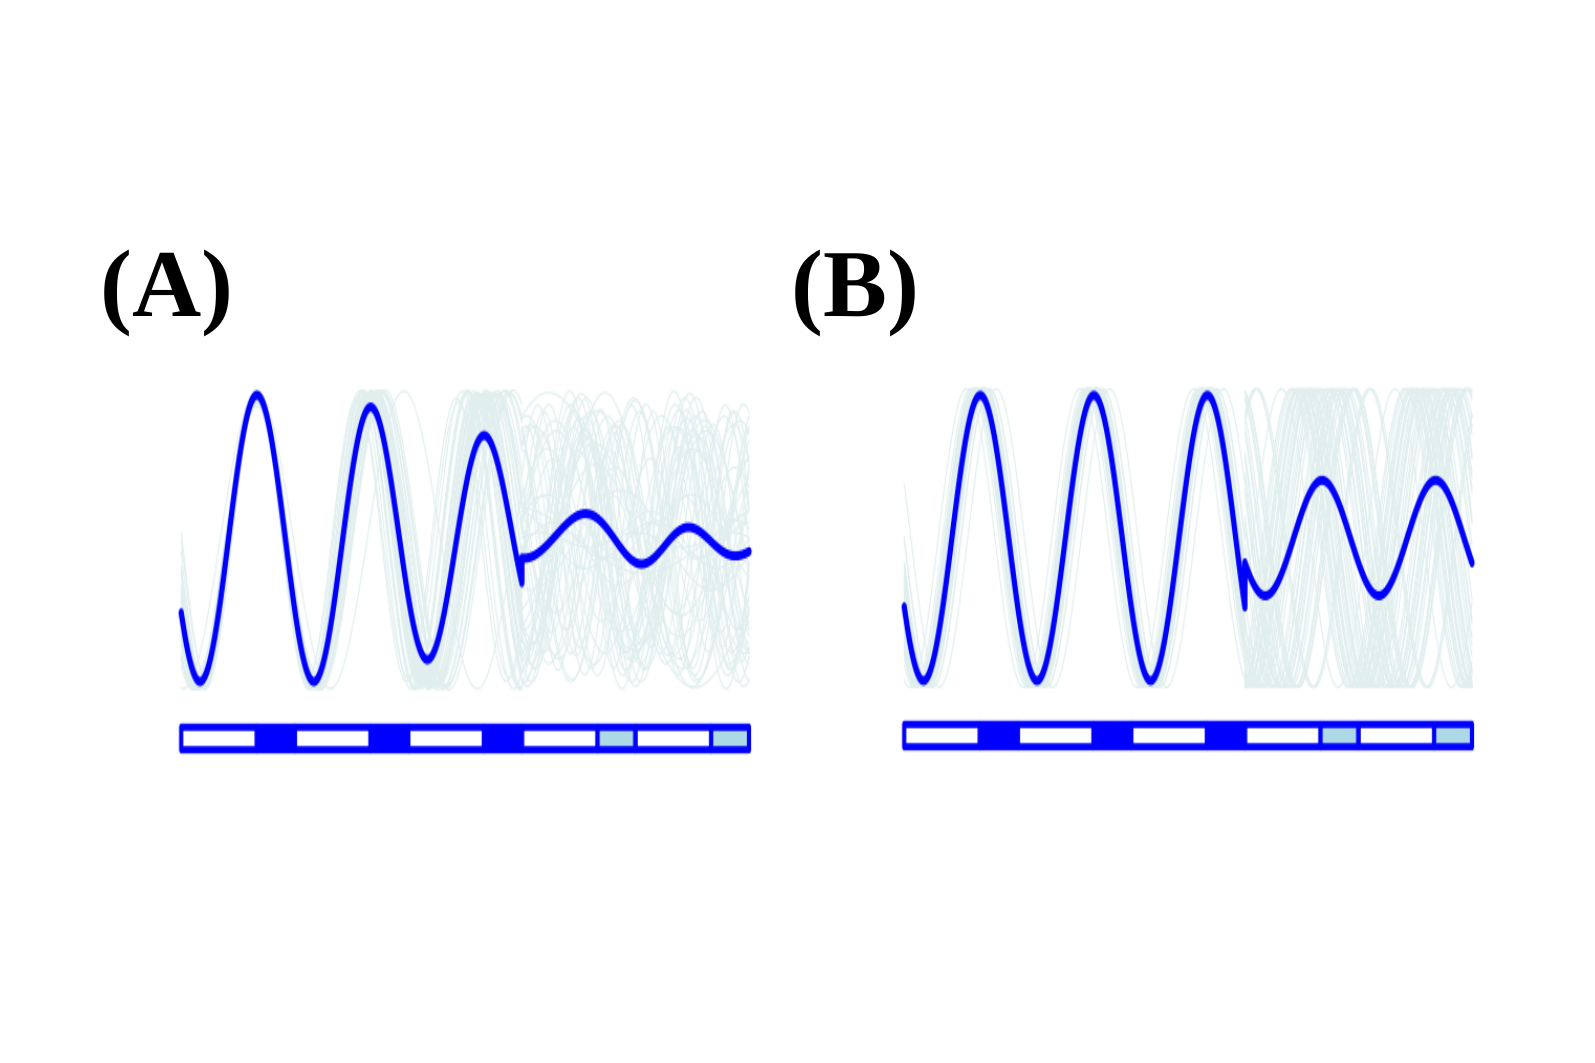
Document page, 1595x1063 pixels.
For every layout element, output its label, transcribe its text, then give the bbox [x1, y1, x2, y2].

picture [76, 153, 1537, 963]
text_box (A) [85, 118, 251, 345]
text_box (B) [776, 118, 942, 345]
